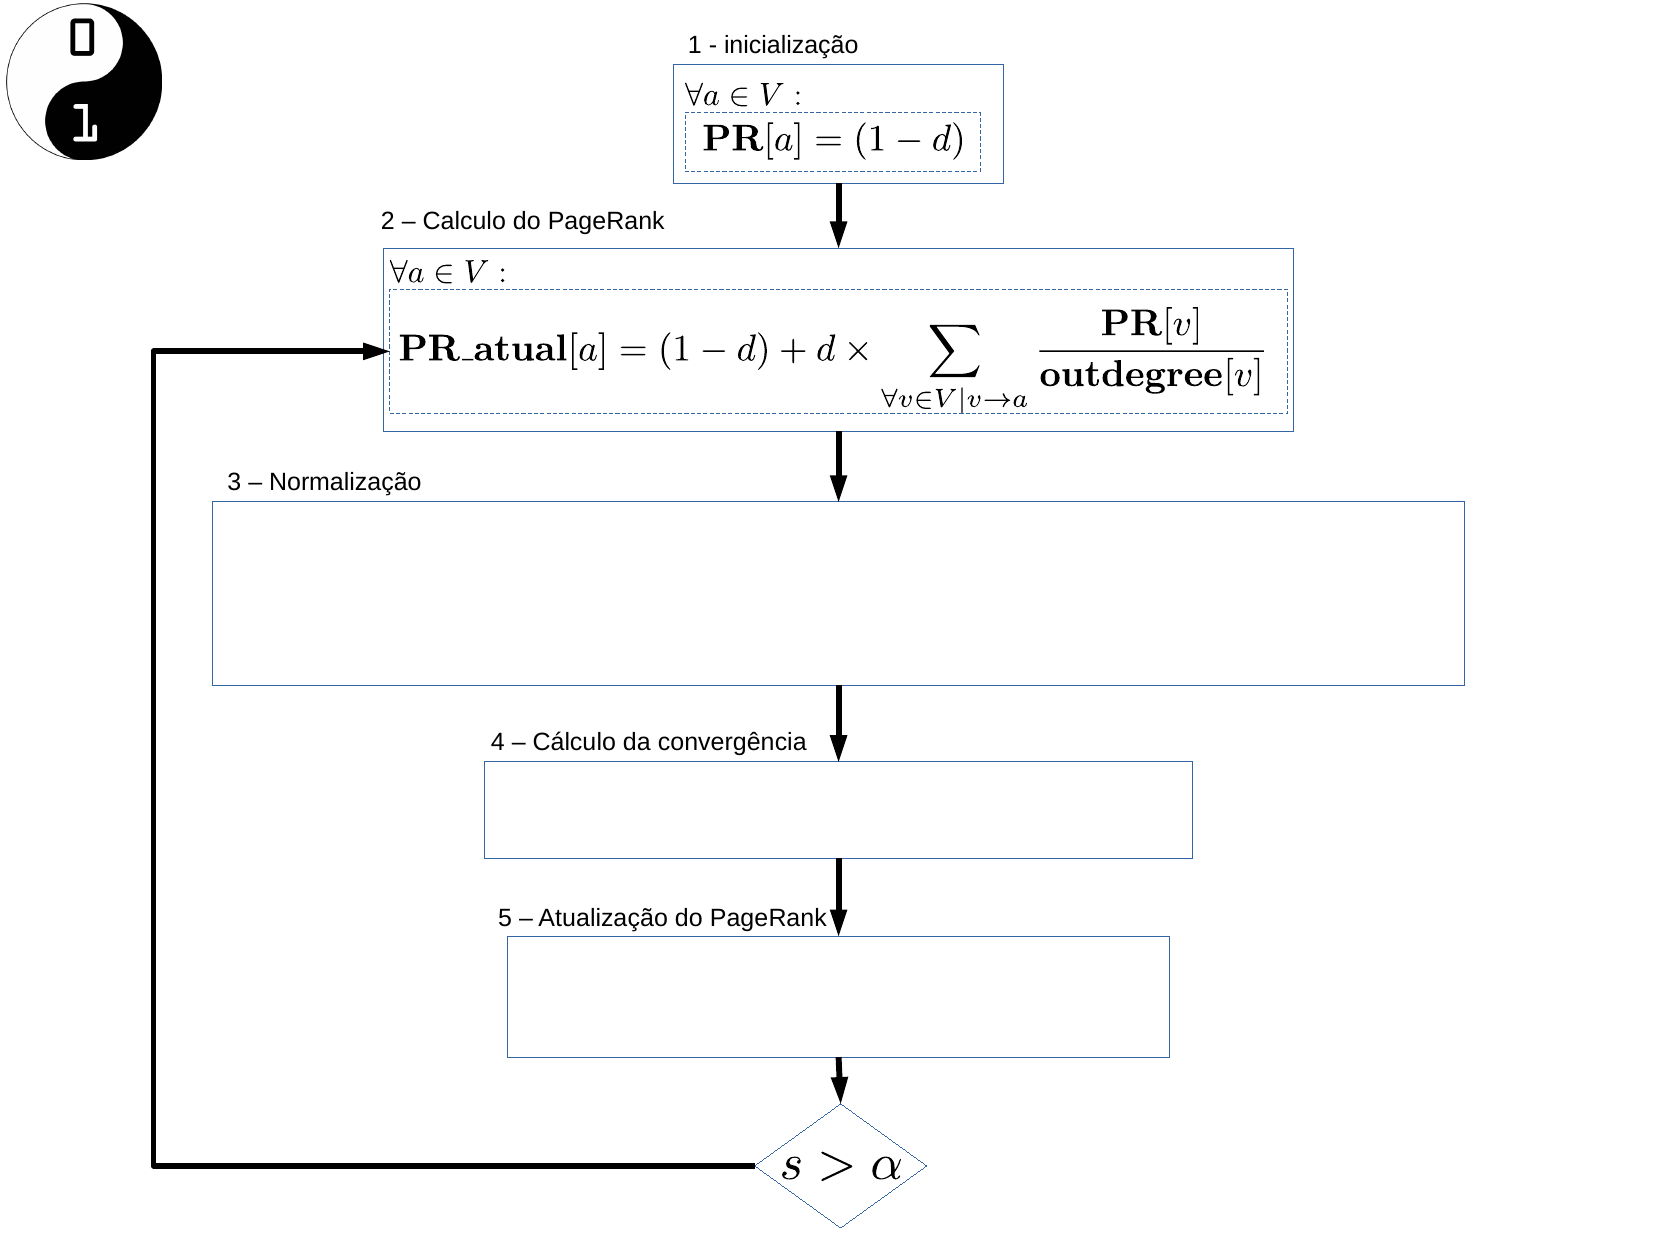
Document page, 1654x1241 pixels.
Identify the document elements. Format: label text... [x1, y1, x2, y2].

text_box 1 - inicialização [673, 23, 875, 67]
text_box [673, 64, 1004, 184]
text_box [507, 936, 1170, 1058]
text_box 5 – Atualização do PageRank [483, 896, 939, 939]
text_box 4 – Cálculo da convergência [476, 720, 823, 764]
picture [6, 3, 162, 160]
text_box [484, 761, 1193, 859]
text_box 2 – Calculo do PageRank [366, 199, 681, 243]
text_box [755, 1103, 927, 1228]
text_box [212, 501, 1465, 686]
text_box 3 – Normalização [212, 460, 438, 504]
text_box [383, 248, 1294, 432]
